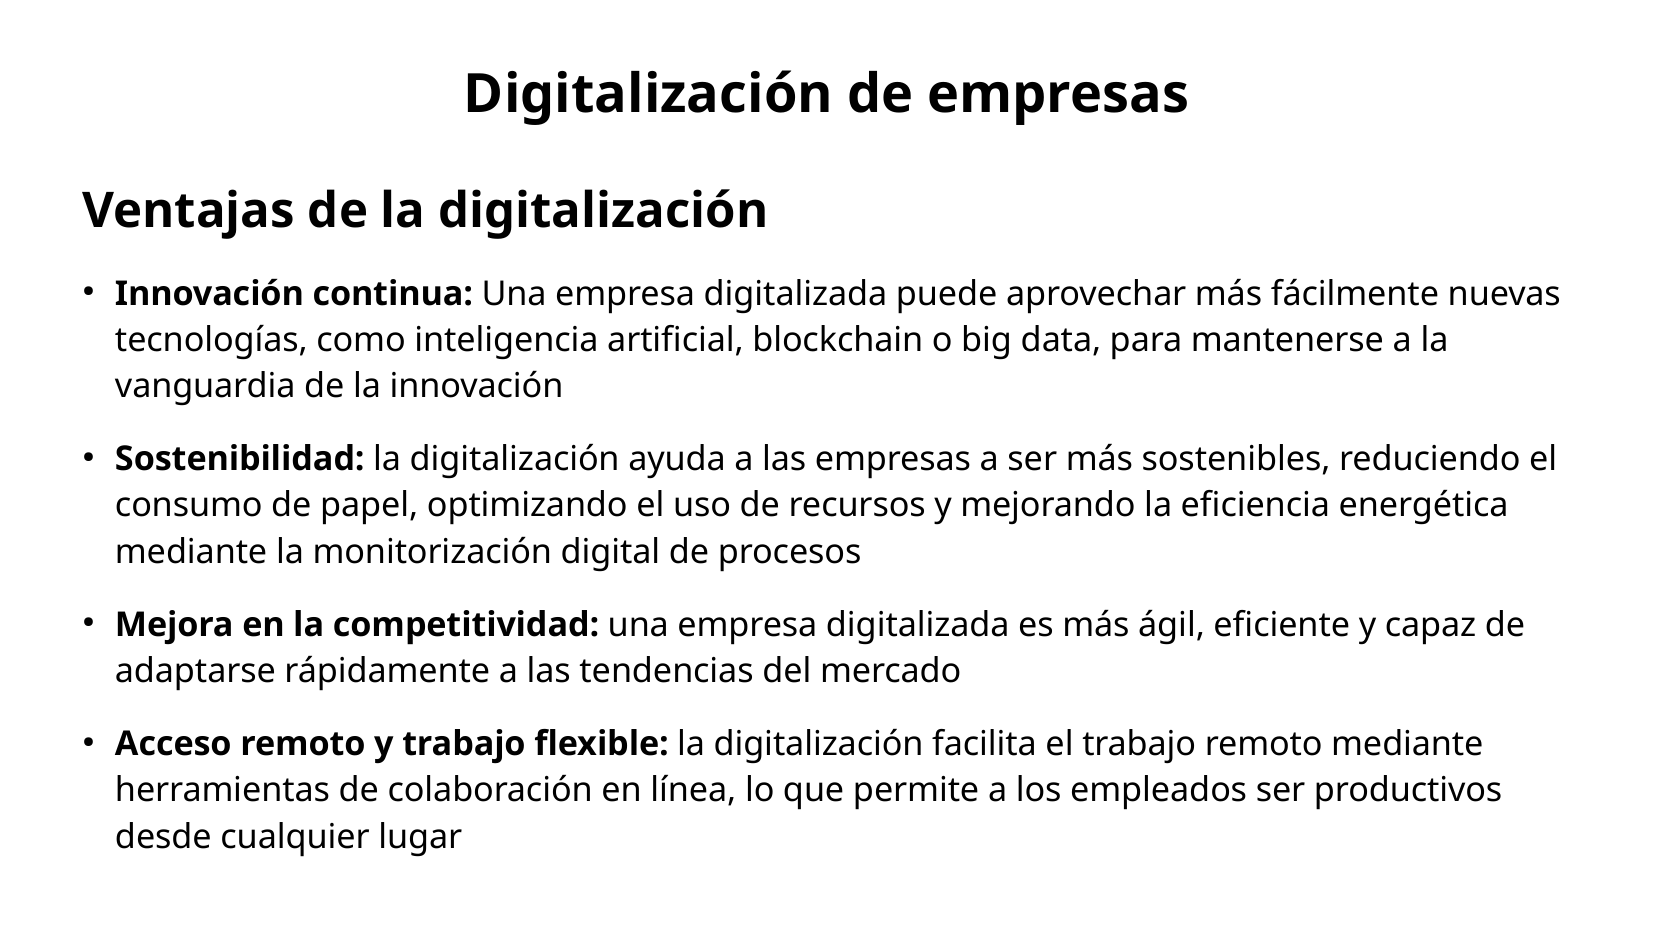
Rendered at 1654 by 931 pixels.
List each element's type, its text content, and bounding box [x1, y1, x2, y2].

title Digitalización de empresas [82, 13, 1571, 169]
list Ventajas de la digitalización Innovación continua: Una empresa digitalizada puede aprovechar más fácilmente nuevas tecnologías, como inteligencia artificial, blockchain o big data, para mantenerse a la vanguardia de la innovación Sostenibilidad: la digitalización ayuda a las empresas a ser más sostenibles, reduciendo el consumo de papel, optimizando el uso de recursos y mejorando la eficiencia energética mediante la monitorización digital de procesos Mejora en la competitividad: una empresa digitalizada es más ágil, eficiente y capaz de adaptarse rápidamente a las tendencias del mercado Acceso remoto y trabajo flexible: la digitalización facilita el trabajo remoto mediante herramientas de colaboración en línea, lo que permite a los empleados ser productivos desde cualquier lugar [82, 174, 1571, 869]
